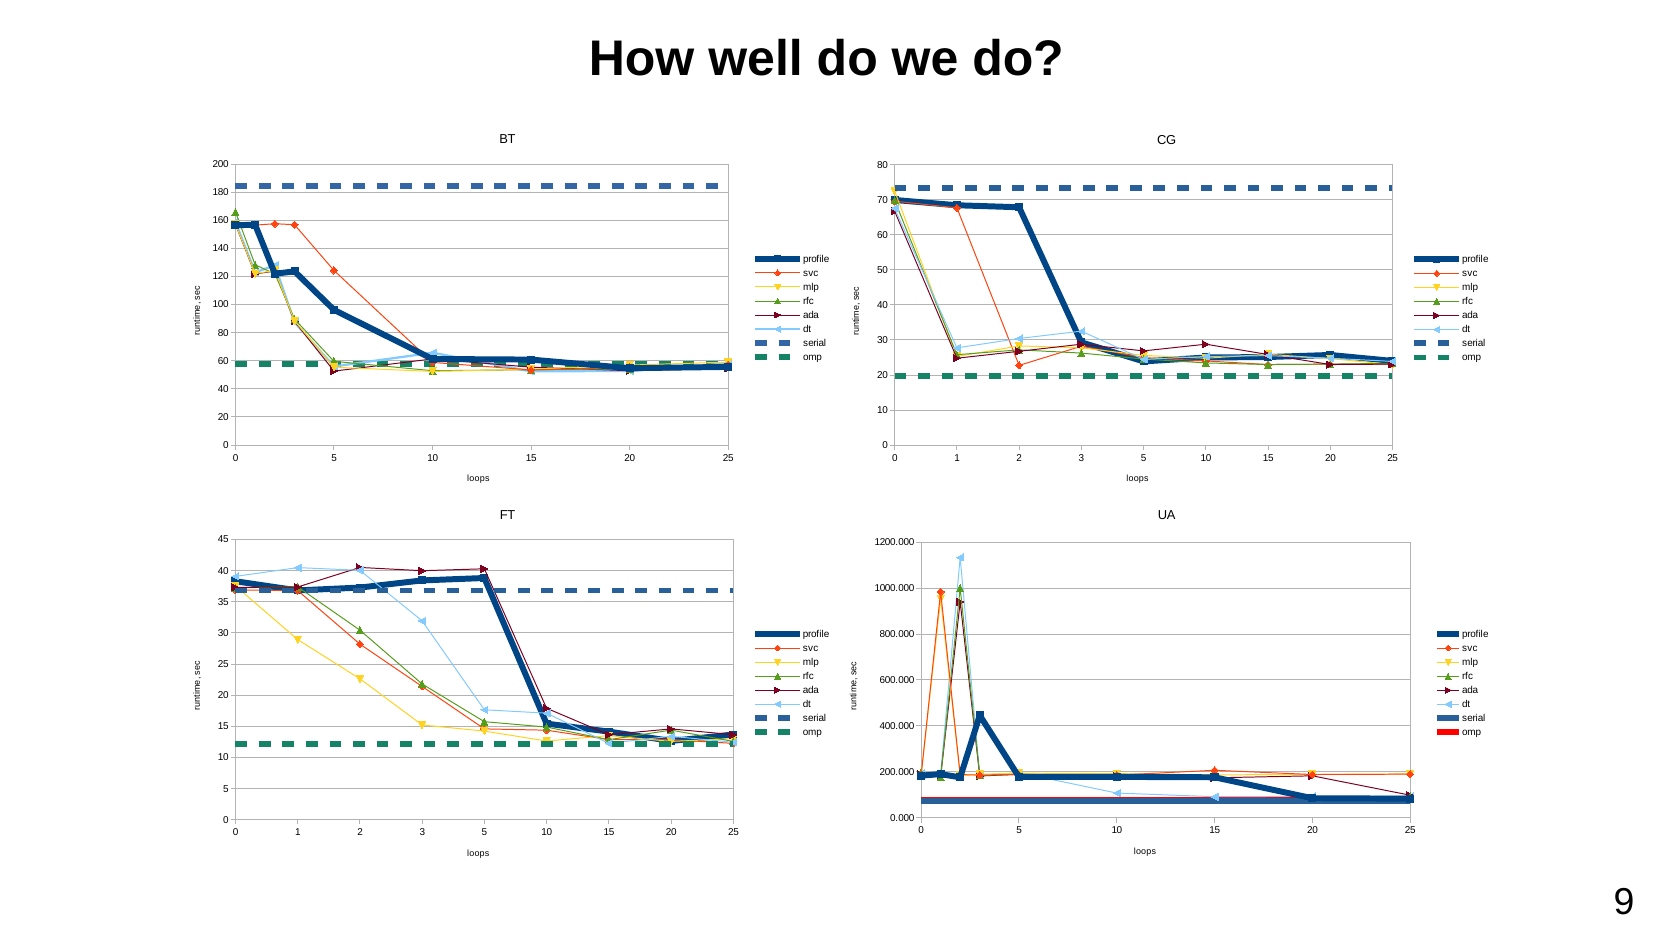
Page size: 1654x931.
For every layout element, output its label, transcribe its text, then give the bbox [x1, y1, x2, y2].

picture [176, 115, 1501, 877]
text_box How well do we do? [0, 0, 1654, 116]
text_box 9 [1594, 873, 1654, 931]
